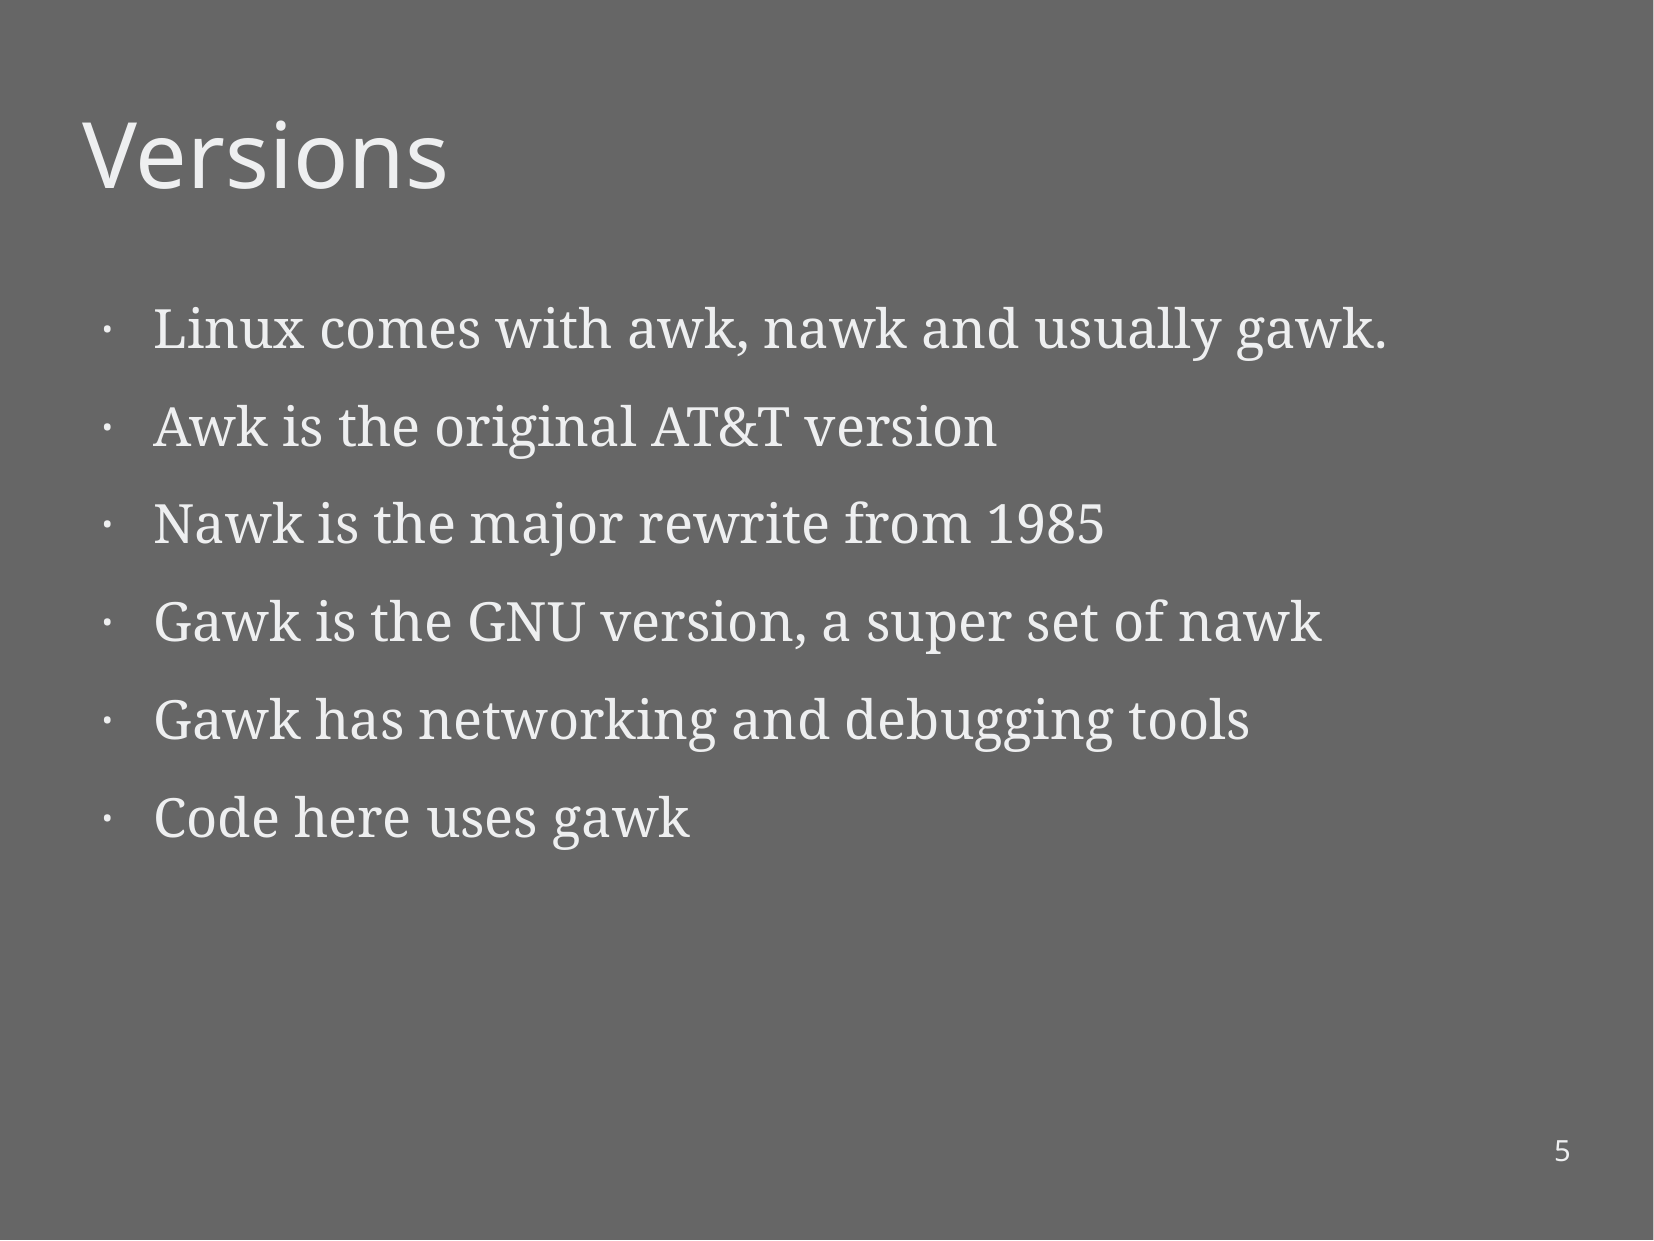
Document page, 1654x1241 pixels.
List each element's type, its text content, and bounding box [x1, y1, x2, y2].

title Versions [82, 49, 1571, 257]
list Linux comes with awk, nawk and usually gawk. Awk is the original AT&T version Nawk is the major rewrite from 1985 Gawk is the GNU version, a super set of nawk Gawk has networking and debugging tools Code here uses gawk [82, 290, 1571, 1010]
